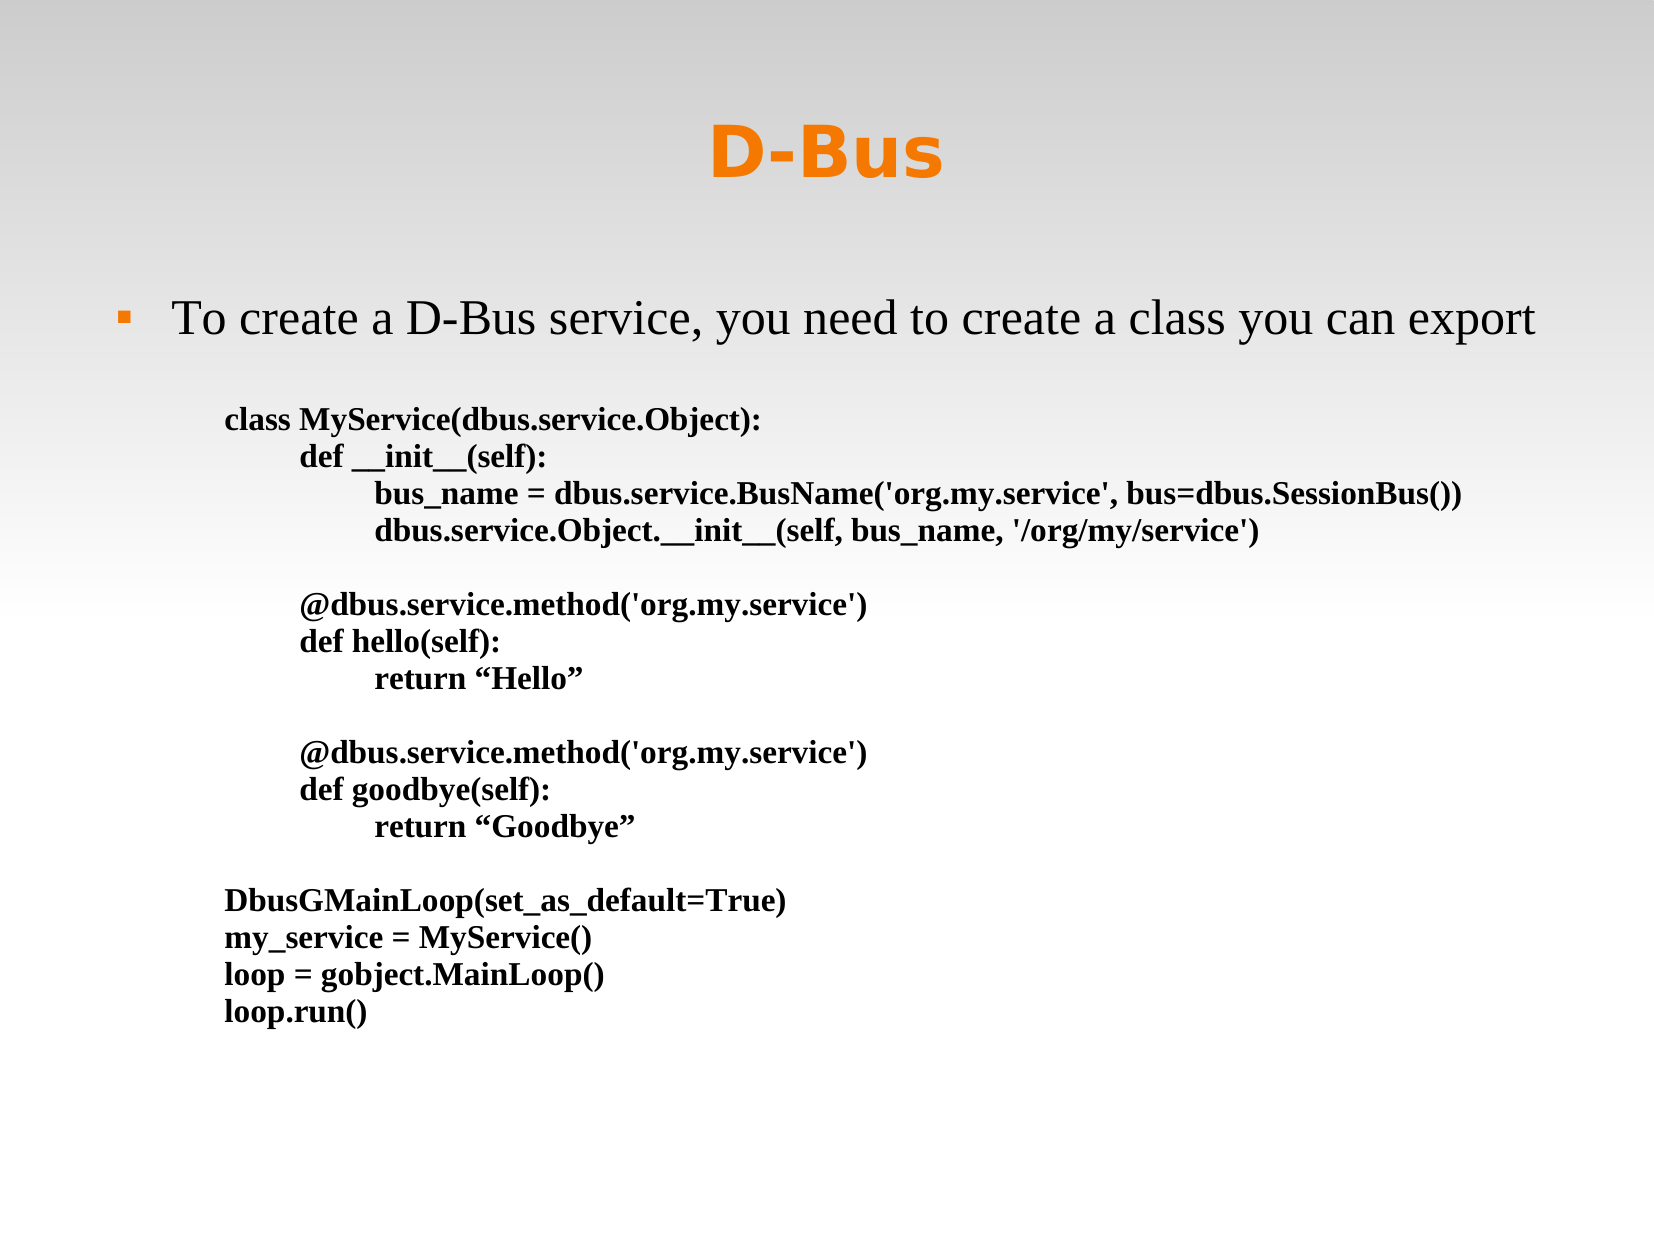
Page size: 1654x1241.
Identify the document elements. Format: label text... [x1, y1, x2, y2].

list To create a D-Bus service, you need to create a class you can export class MyService(dbus.service.Object): def __init__(self): bus_name = dbus.service.BusName('org.my.service', bus=dbus.SessionBus()) dbus.service.Object.__init__(self, bus_name, '/org/my/service') @dbus.service.method('org.my.service') def hello(self): return “Hello” @dbus.service.method('org.my.service') def goodbye(self): return “Goodbye” DbusGMainLoop(set_as_default=True) my_service = MyService() loop = gobject.MainLoop() loop.run() [82, 290, 1571, 1152]
title D-Bus [82, 49, 1571, 257]
